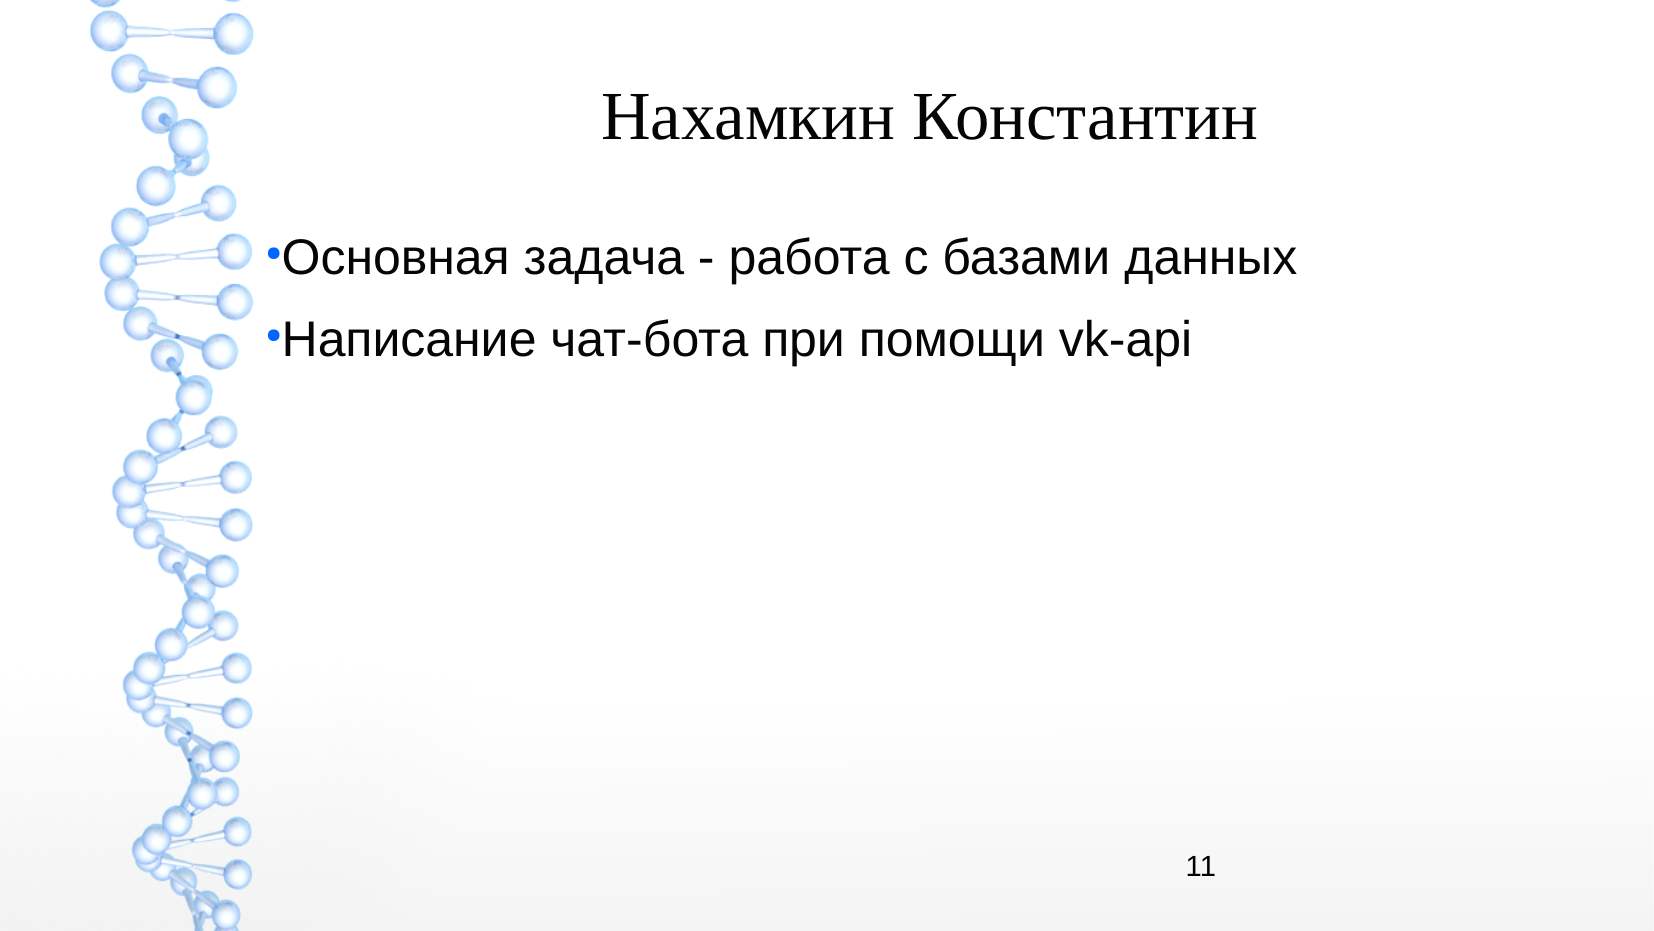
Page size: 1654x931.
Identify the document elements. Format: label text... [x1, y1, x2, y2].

list Основная задача - работа с базами данных Написание чат-бота при помощи vk-api [265, 224, 1595, 764]
text_box [1185, 847, 1571, 912]
title Нахамкин Константин [265, 35, 1595, 189]
